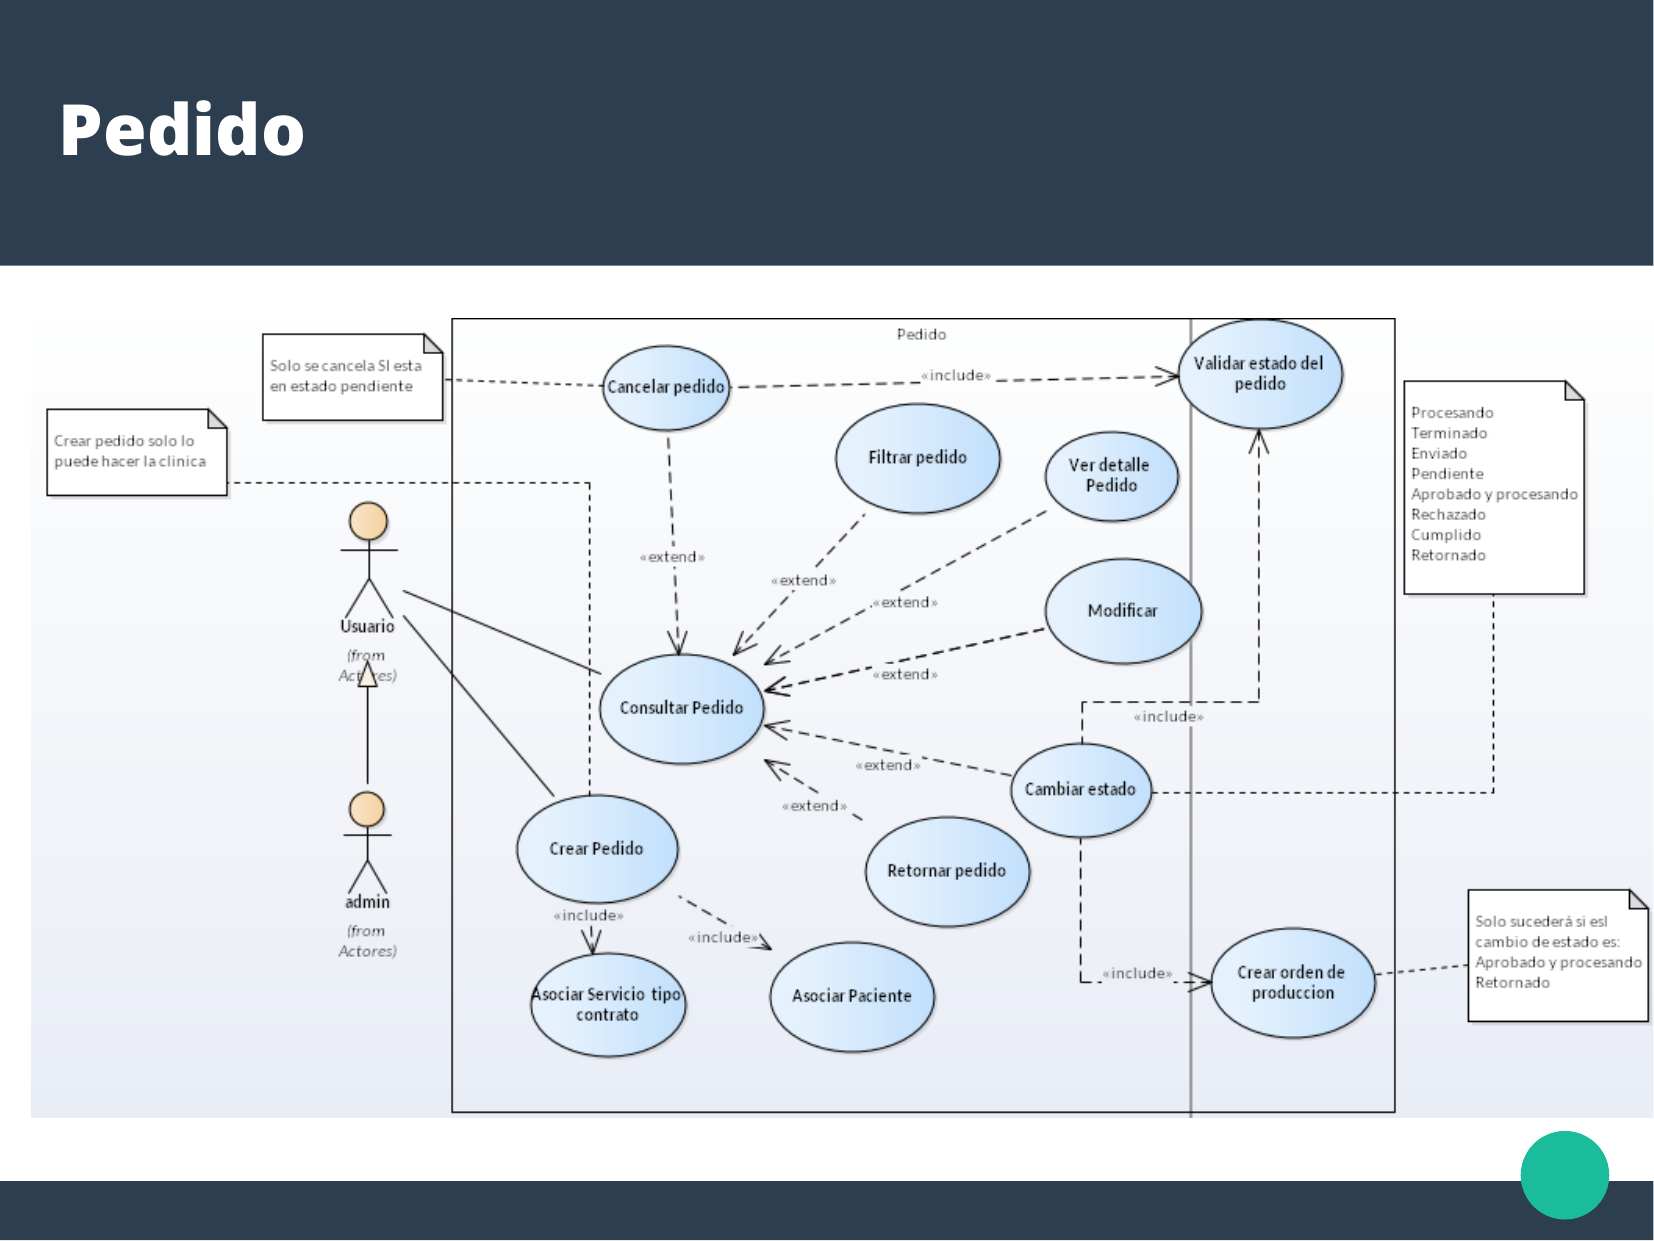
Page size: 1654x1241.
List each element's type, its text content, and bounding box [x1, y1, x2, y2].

title Pedido [59, 49, 1595, 207]
picture [31, 318, 1654, 1118]
